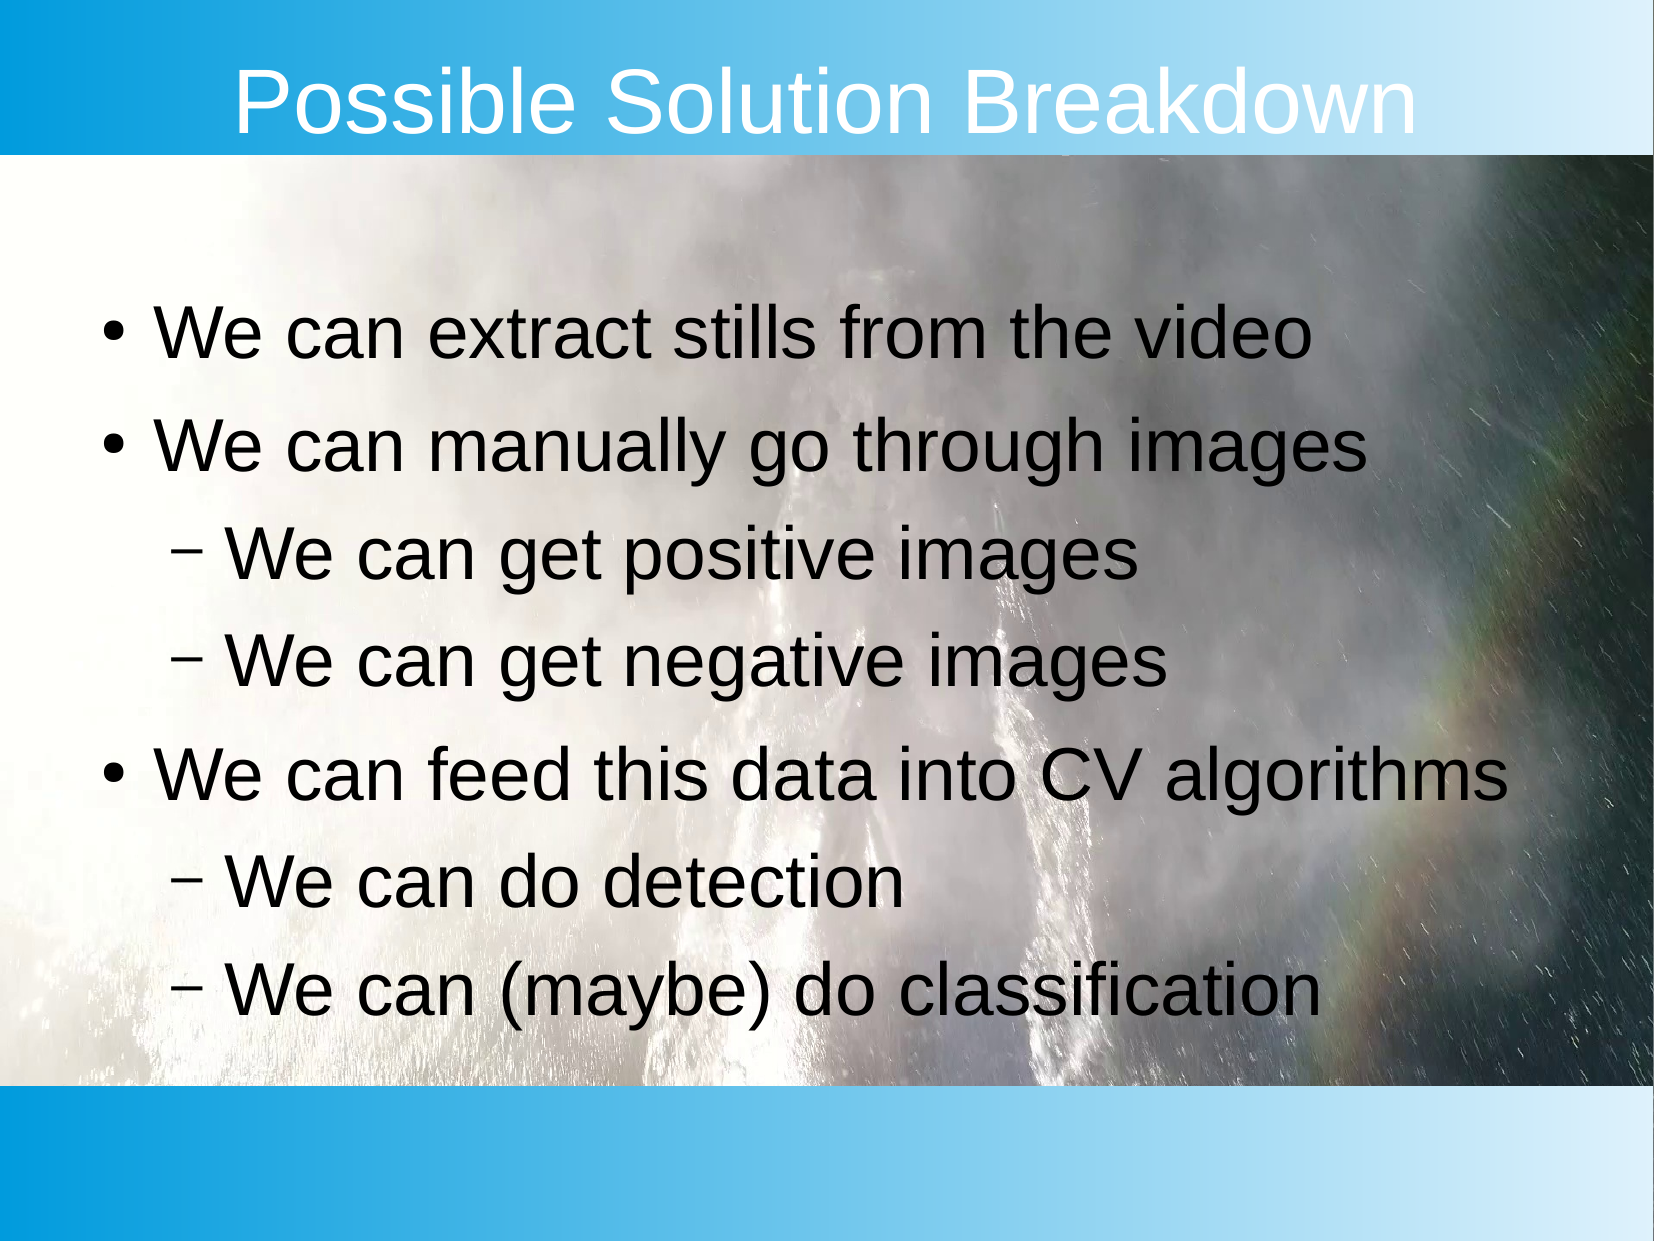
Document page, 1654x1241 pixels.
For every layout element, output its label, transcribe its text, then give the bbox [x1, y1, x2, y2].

picture [0, 0, 1654, 1241]
list We can extract stills from the video We can manually go through images We can get positive images We can get negative images We can feed this data into CV algorithms We can do detection We can (maybe) do classification [82, 290, 1571, 1010]
title Possible Solution Breakdown [82, 49, 1571, 155]
